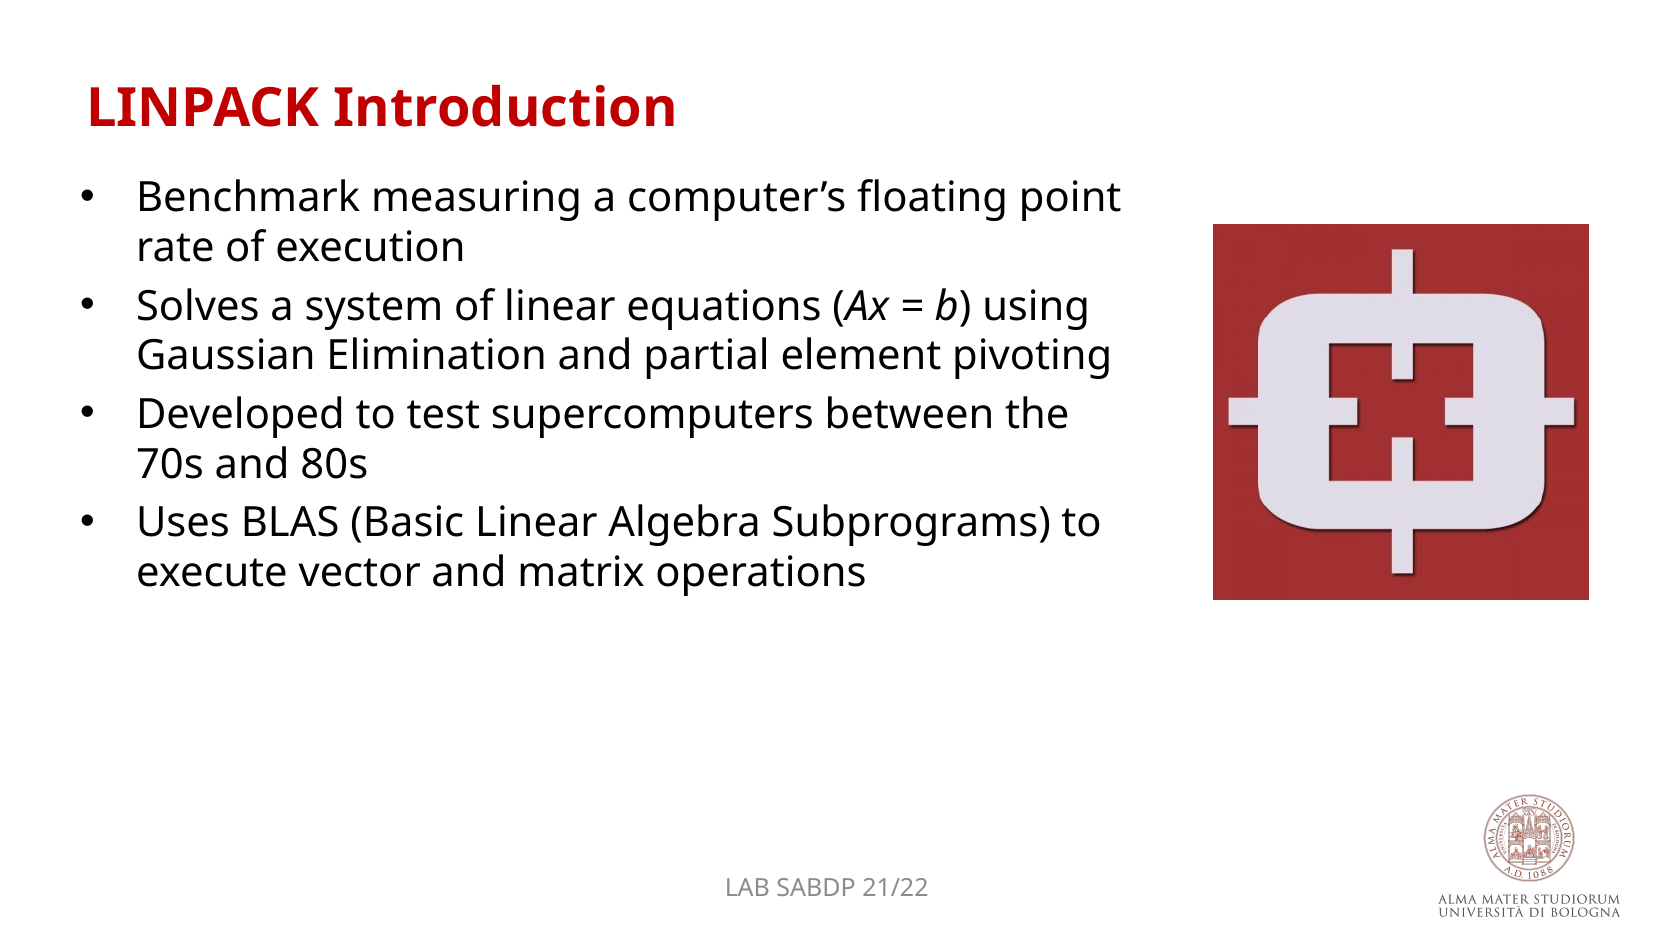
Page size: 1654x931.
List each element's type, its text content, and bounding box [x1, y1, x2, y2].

picture [1410, 777, 1648, 931]
footer LAB SABDP 21/22 [547, 862, 1106, 912]
list Benchmark measuring a computer’s floating point rate of execution Solves a system of linear equations (Ax = b) using Gaussian Elimination and partial element pivoting Developed to test supercomputers between the 70s and 80s Uses BLAS (Basic Linear Algebra Subprograms) to execute vector and matrix operations [65, 162, 1163, 751]
title LINPACK Introduction [71, 64, 1595, 143]
picture [1213, 224, 1589, 601]
